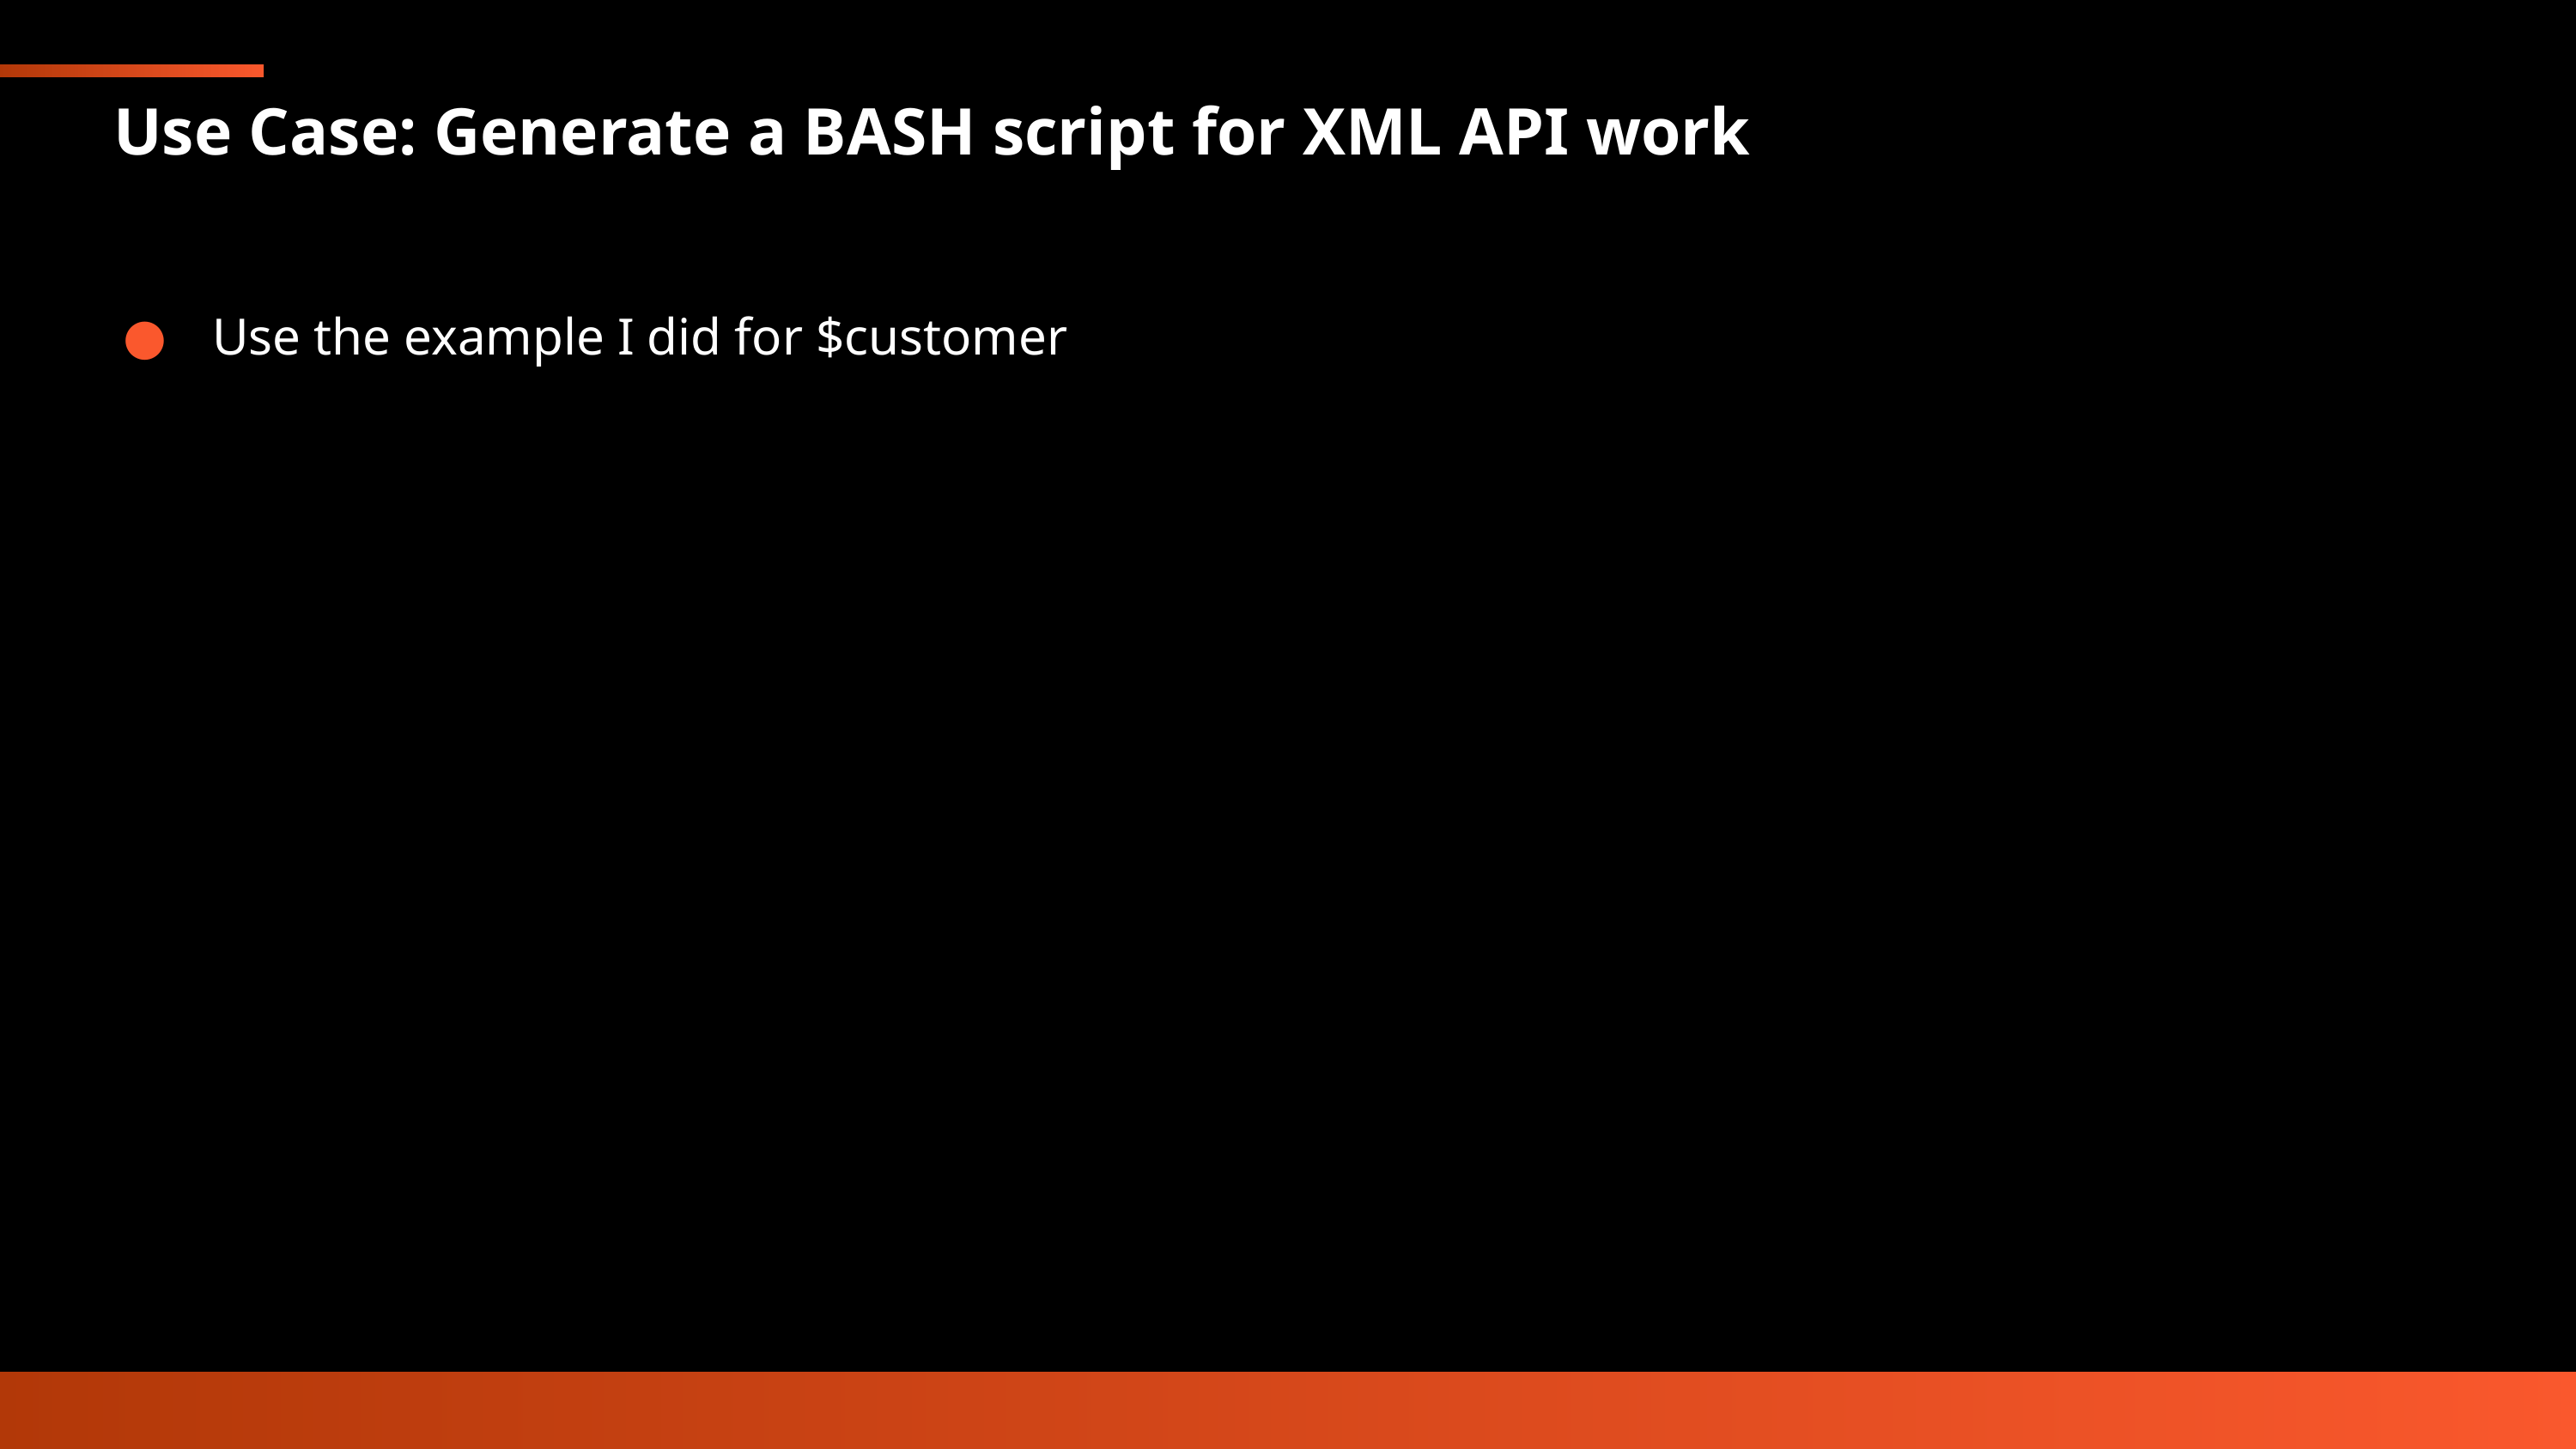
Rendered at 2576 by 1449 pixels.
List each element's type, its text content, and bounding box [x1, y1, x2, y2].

list Use the example I did for $customer [58, 278, 2458, 1241]
title Use Case: Generate a BASH script for XML API work [88, 64, 2488, 227]
text_box Google drive [2516, 1372, 2524, 1448]
